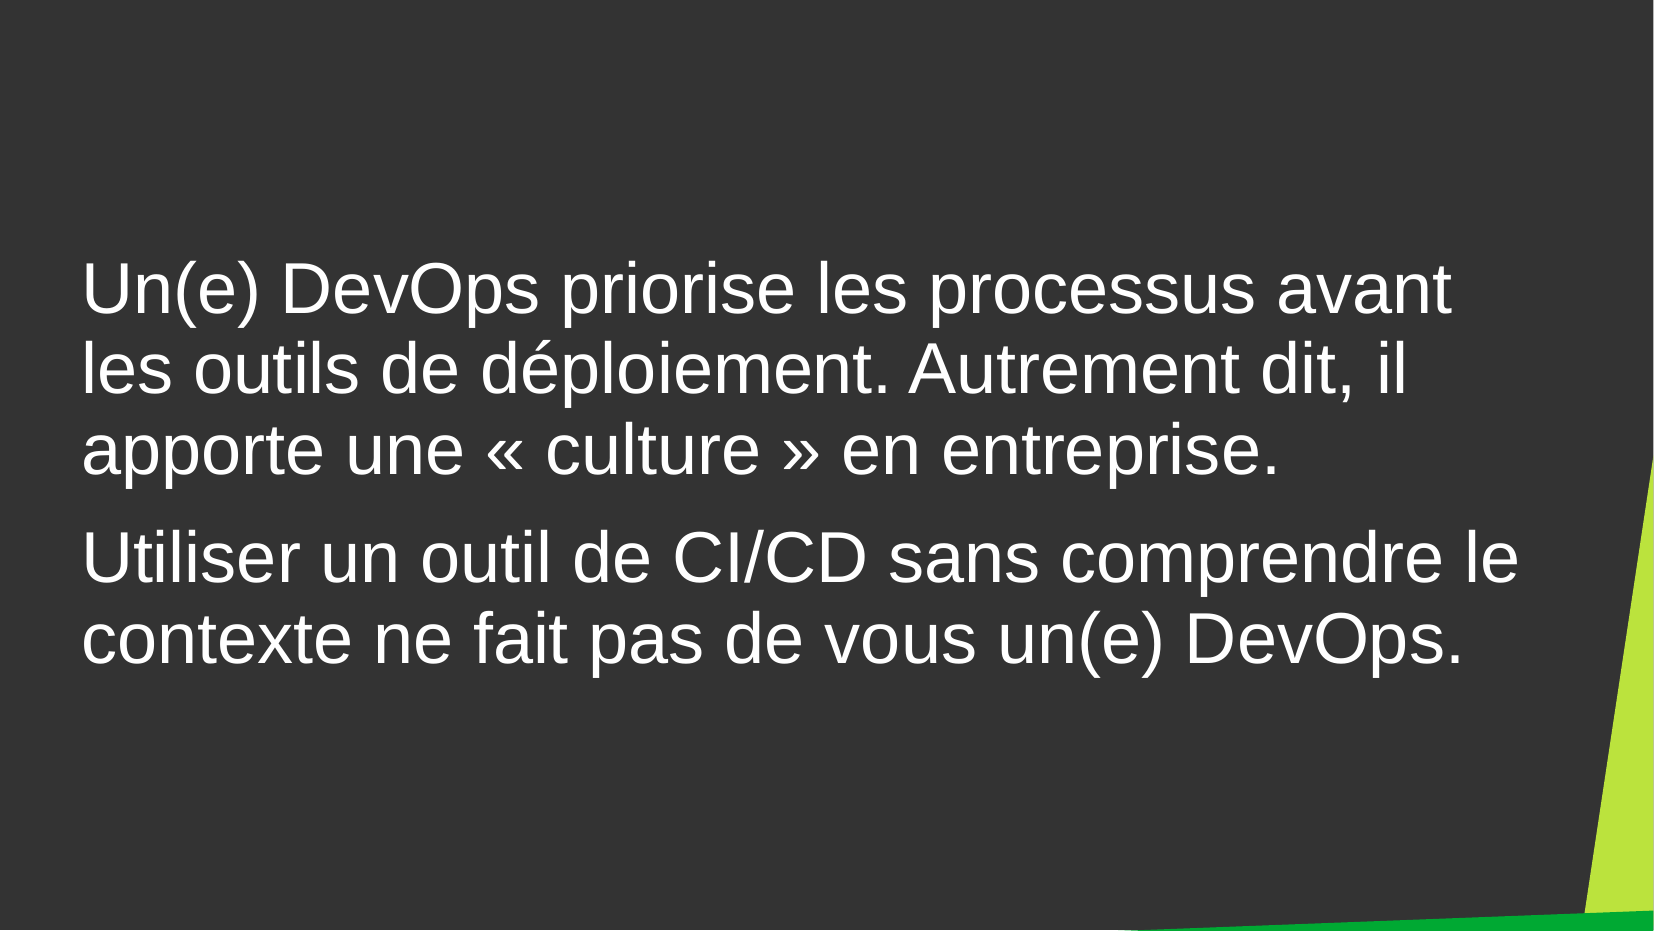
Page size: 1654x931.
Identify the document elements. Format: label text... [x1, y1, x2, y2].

text_box [1118, 451, 1654, 931]
list Un(e) DevOps priorise les processus avant les outils de déploiement. Autrement dit, il apporte une « culture » en entreprise. Utiliser un outil de CI/CD sans comprendre le contexte ne fait pas de vous un(e) DevOps. [80, 248, 1560, 686]
